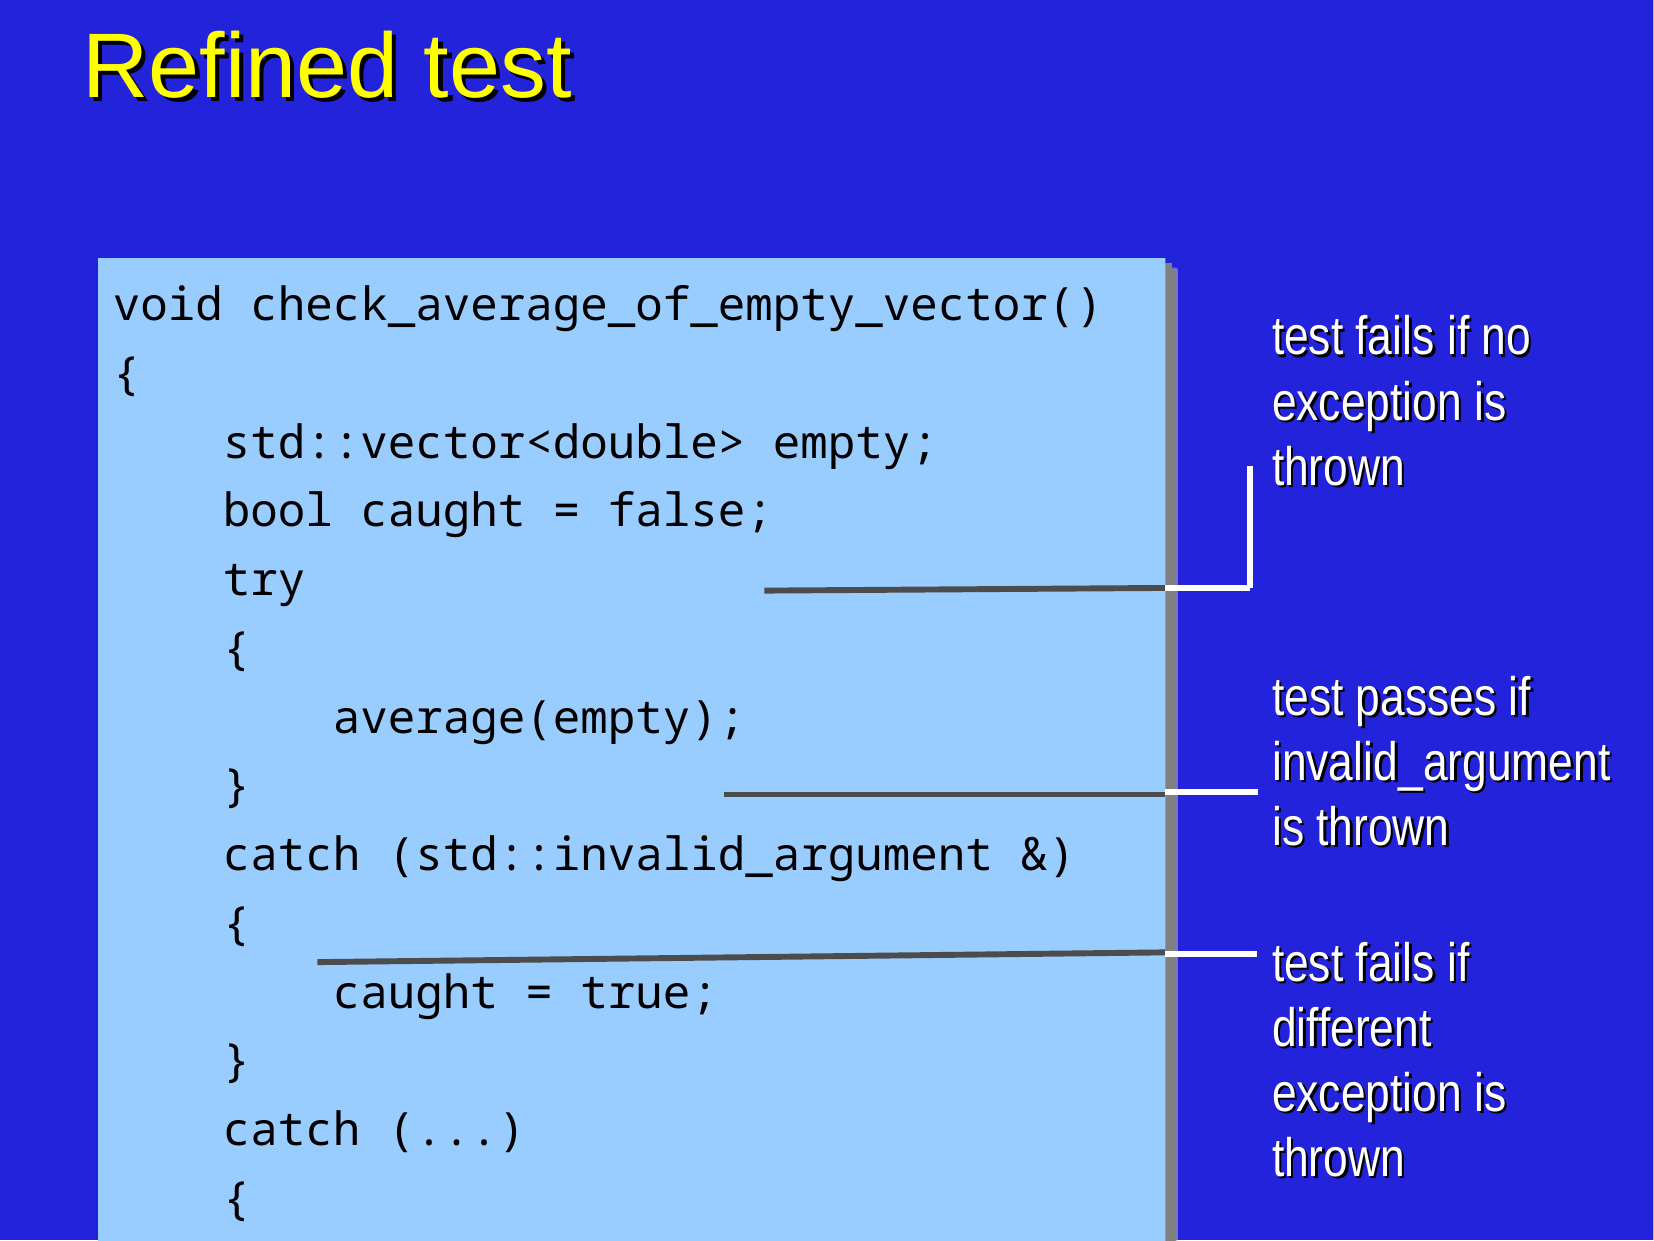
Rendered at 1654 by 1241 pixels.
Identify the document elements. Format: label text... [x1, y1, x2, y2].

text_box test passes if invalid_argument is thrown [1257, 653, 1627, 864]
title Refined test [82, 2, 1571, 130]
text_box test fails if no exception is thrown [1257, 293, 1578, 504]
text_box test fails if different exception is thrown [1257, 919, 1627, 1195]
text_box void check_average_of_empty_vector() { std::vector<double> empty; bool caught = false; try { average(empty); } catch (std::invalid_argument &) { caught = true; } catch (...) { } assert(caught); } [98, 258, 1166, 1241]
